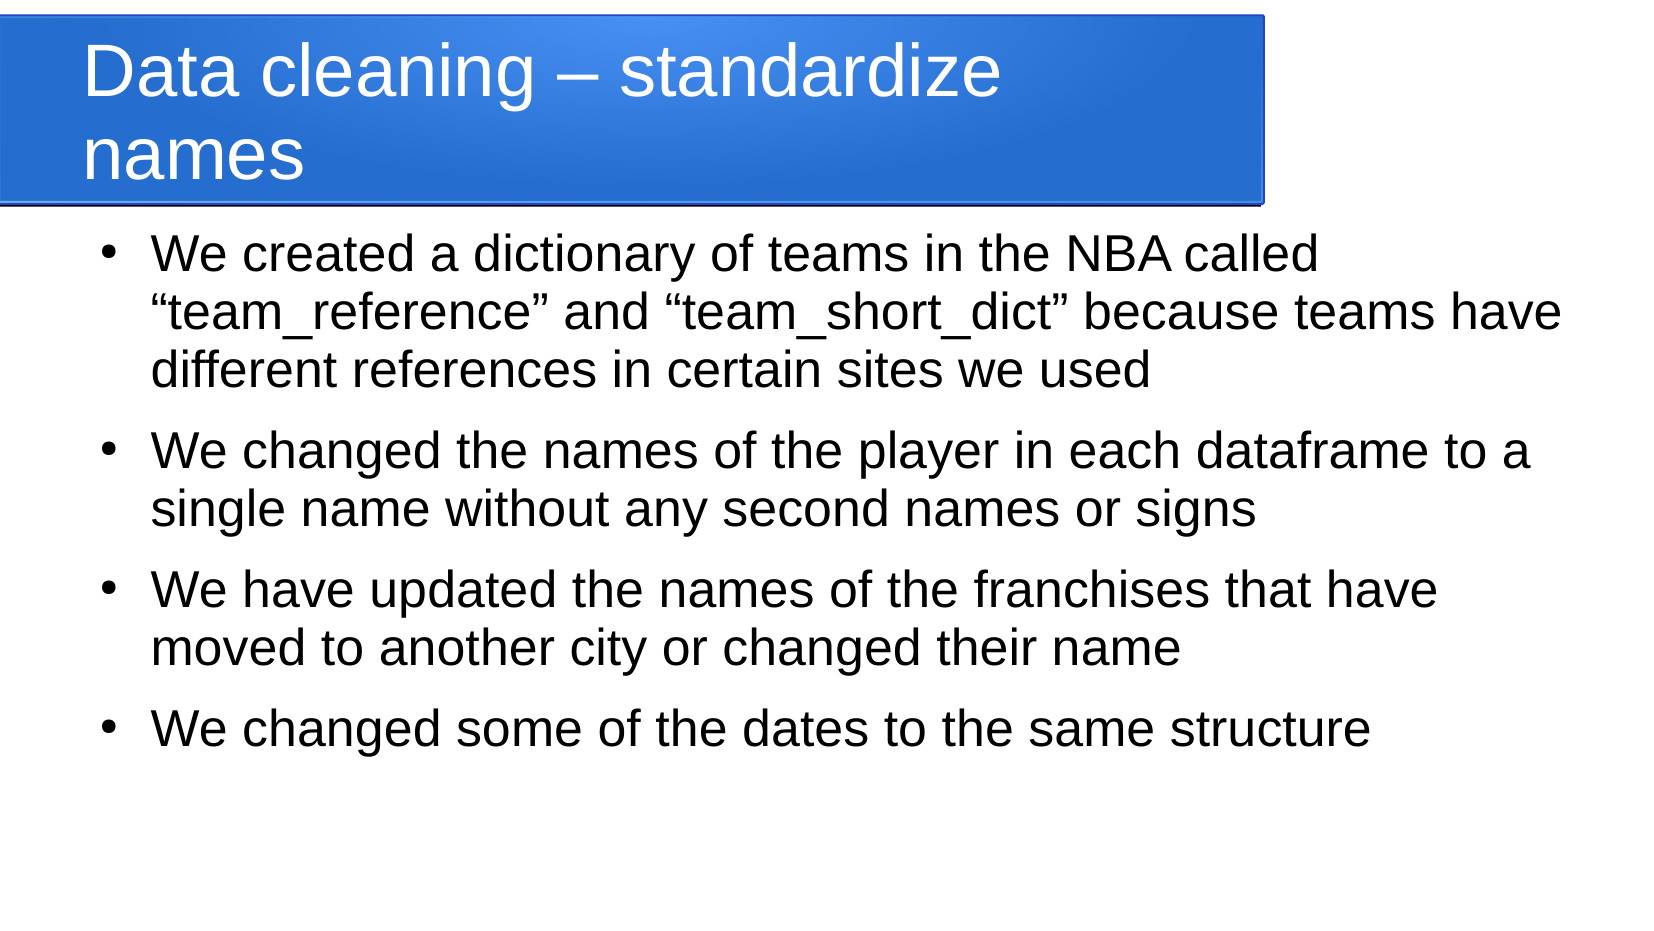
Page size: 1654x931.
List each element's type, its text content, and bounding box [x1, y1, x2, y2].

title Data cleaning – standardize names [82, 29, 1235, 196]
list We created a dictionary of teams in the NBA called “team_reference” and “team_short_dict” because teams have different references in certain sites we used We changed the names of the player in each dataframe to a single name without any second names or signs We have updated the names of the franchises that have moved to another city or changed their name We changed some of the dates to the same structure [82, 224, 1571, 764]
